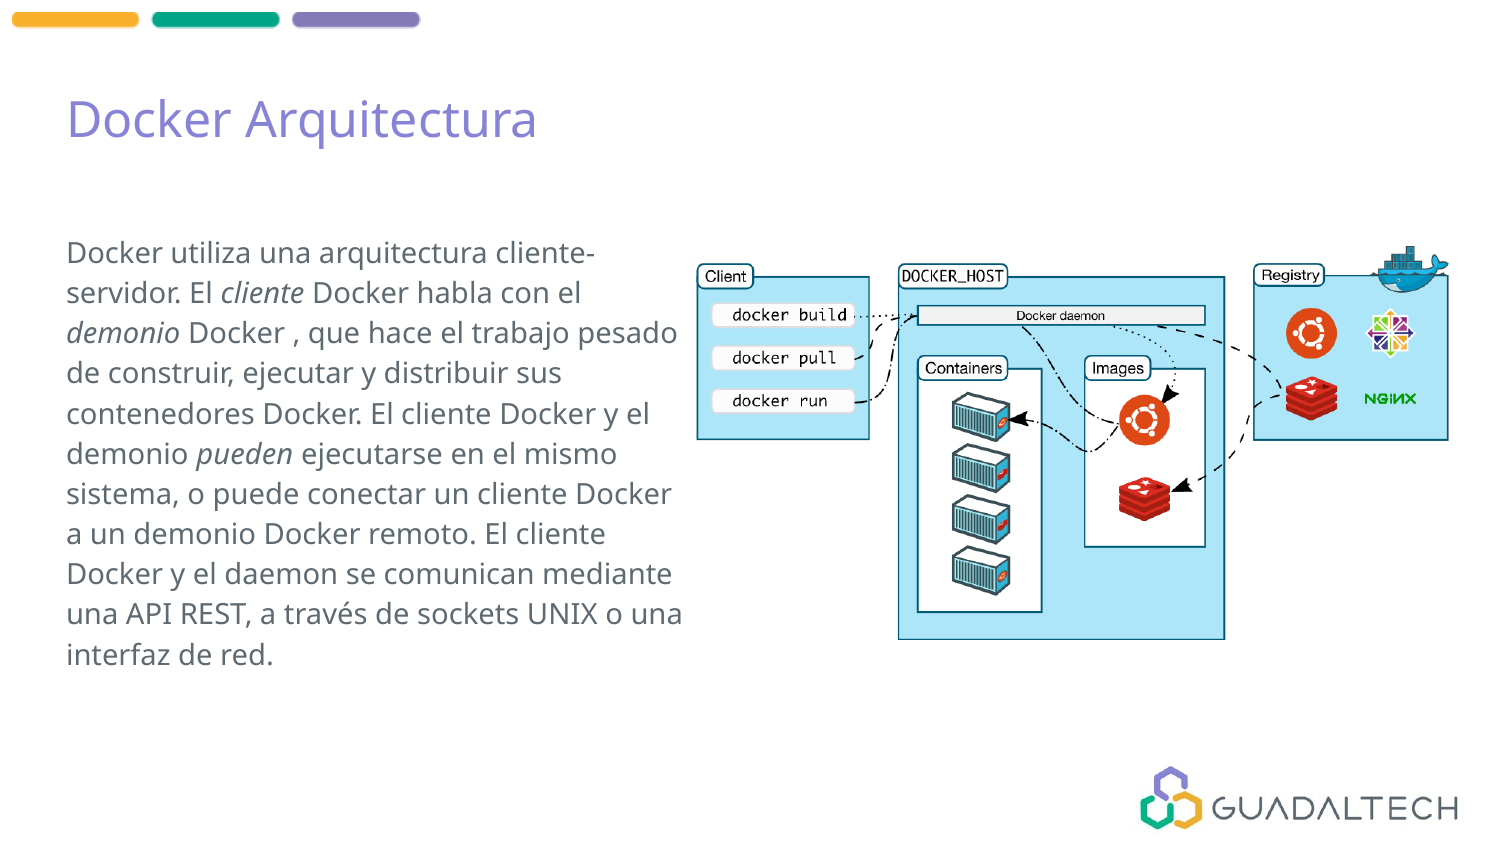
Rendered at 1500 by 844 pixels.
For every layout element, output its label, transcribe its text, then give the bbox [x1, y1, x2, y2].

picture [699, 266, 751, 287]
picture [696, 246, 1449, 640]
picture [1124, 761, 1473, 834]
title Docker Arquitectura [51, 72, 1449, 167]
picture [12, 12, 421, 29]
picture [900, 266, 1006, 287]
list Docker utiliza una arquitectura cliente-servidor. El cliente Docker habla con el demonio Docker , que hace el trabajo pesado de construir, ejecutar y distribuir sus contenedores Docker. El cliente Docker y el demonio pueden ejecutarse en el mismo sistema, o puede conectar un cliente Docker a un demonio Docker remoto. El cliente Docker y el daemon se comunican mediante una API REST, a través de sockets UNIX o una interfaz de red. [51, 214, 708, 775]
